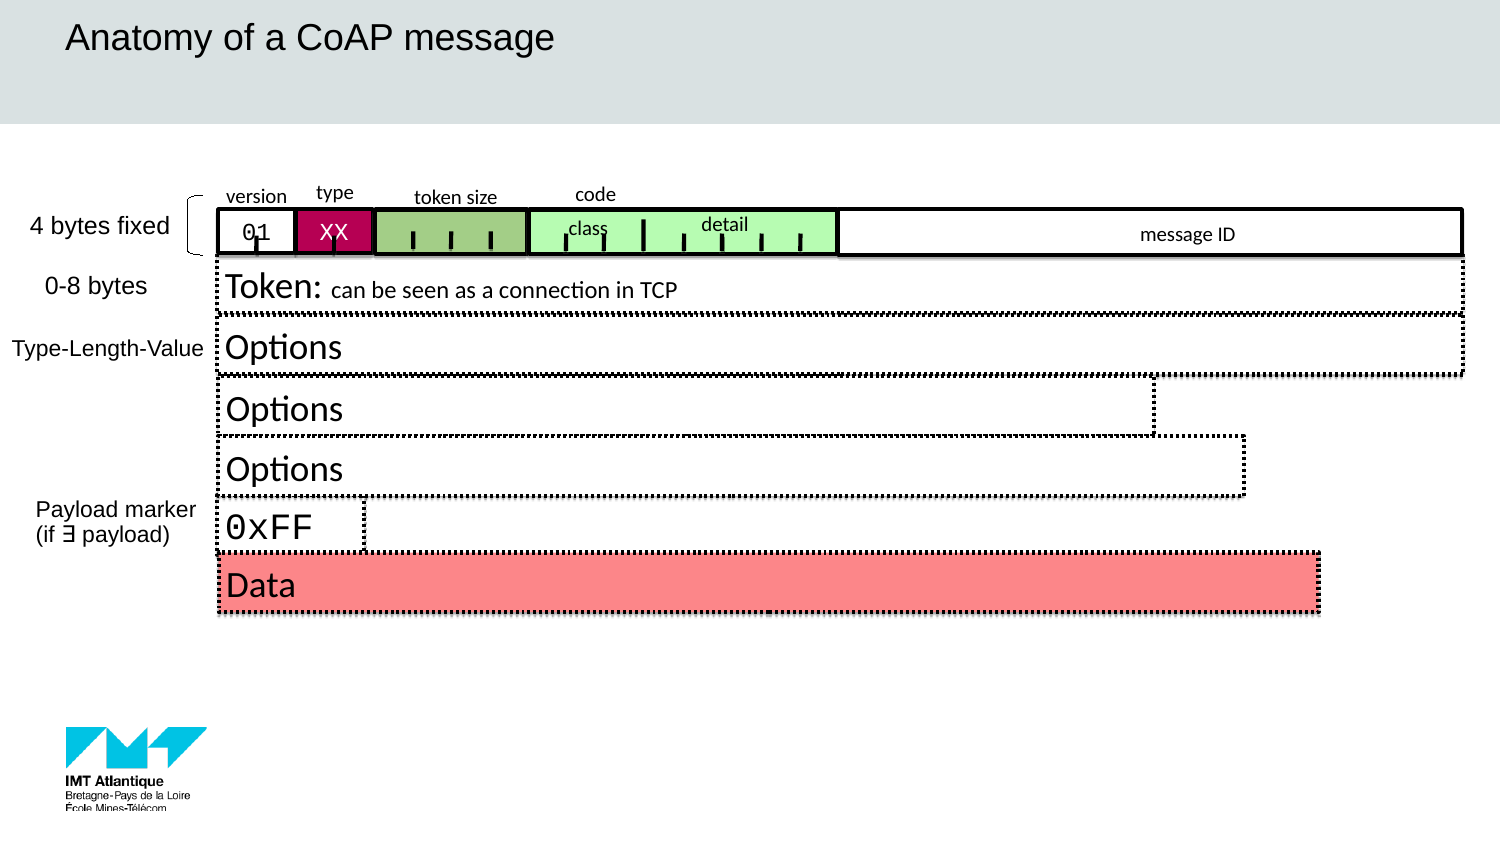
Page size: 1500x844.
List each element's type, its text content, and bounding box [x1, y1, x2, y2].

text_box Options [218, 436, 1245, 496]
title Anatomy of a CoAP message [64, 0, 1252, 74]
text_box message ID [1076, 214, 1244, 252]
text_box 01 [245, 225, 252, 238]
text_box type [308, 172, 362, 208]
text_box token size [406, 178, 506, 209]
text_box 0-8 bytes [30, 264, 166, 307]
text_box Payload marker (if ∃ payload) [20, 489, 261, 565]
text_box code [567, 175, 624, 209]
text_box Token: can be seen as a connection in TCP [217, 253, 1464, 313]
text_box version [218, 175, 296, 216]
text_box Data [218, 552, 1319, 613]
text_box [374, 209, 720, 254]
text_box XX [295, 208, 373, 254]
text_box [721, 208, 1463, 255]
text_box detail [693, 203, 757, 244]
text_box Type-Length-Value [0, 328, 237, 376]
text_box Options [217, 314, 1464, 375]
text_box 4 bytes fixed [15, 204, 196, 275]
text_box Options [218, 376, 1155, 436]
text_box class [561, 206, 616, 247]
text_box 0xFF [261, 496, 365, 552]
text_box 01 [217, 208, 295, 254]
